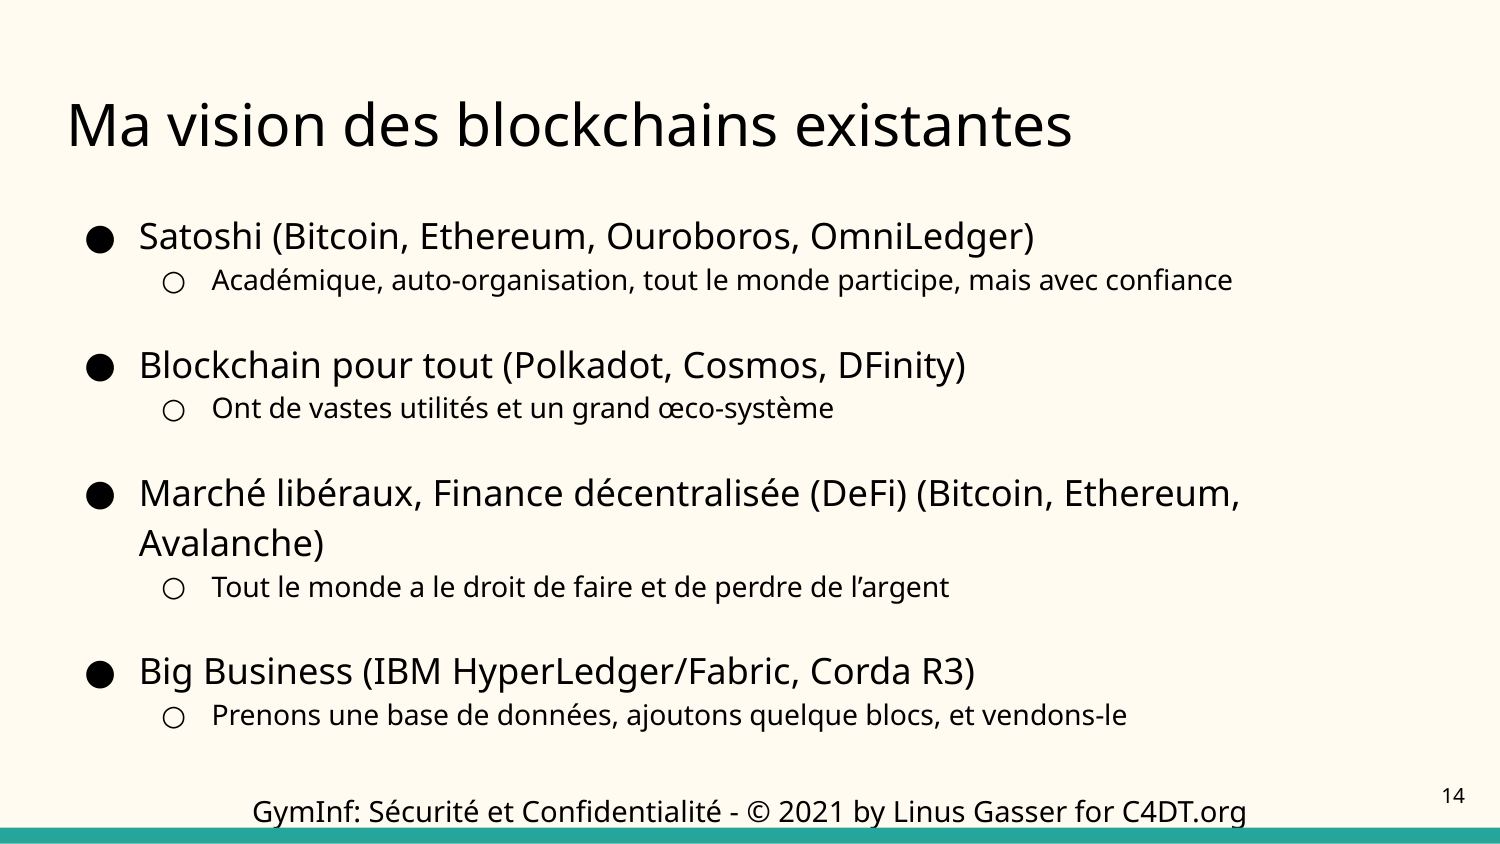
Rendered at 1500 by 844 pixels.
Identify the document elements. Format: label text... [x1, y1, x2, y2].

list Satoshi (Bitcoin, Ethereum, Ouroboros, OmniLedger) Académique, auto-organisation, tout le monde participe, mais avec confiance Blockchain pour tout (Polkadot, Cosmos, DFinity) Ont de vastes utilités et un grand œco-système Marché libéraux, Finance décentralisée (DeFi) (Bitcoin, Ethereum, Avalanche) Tout le monde a le droit de faire et de perdre de l’argent Big Business (IBM HyperLedger/Fabric, Corda R3) Prenons une base de données, ajoutons quelque blocs, et vendons-le [51, 192, 1449, 750]
title Ma vision des blockchains existantes [51, 72, 1449, 174]
slide_number <number> [1389, 764, 1480, 830]
